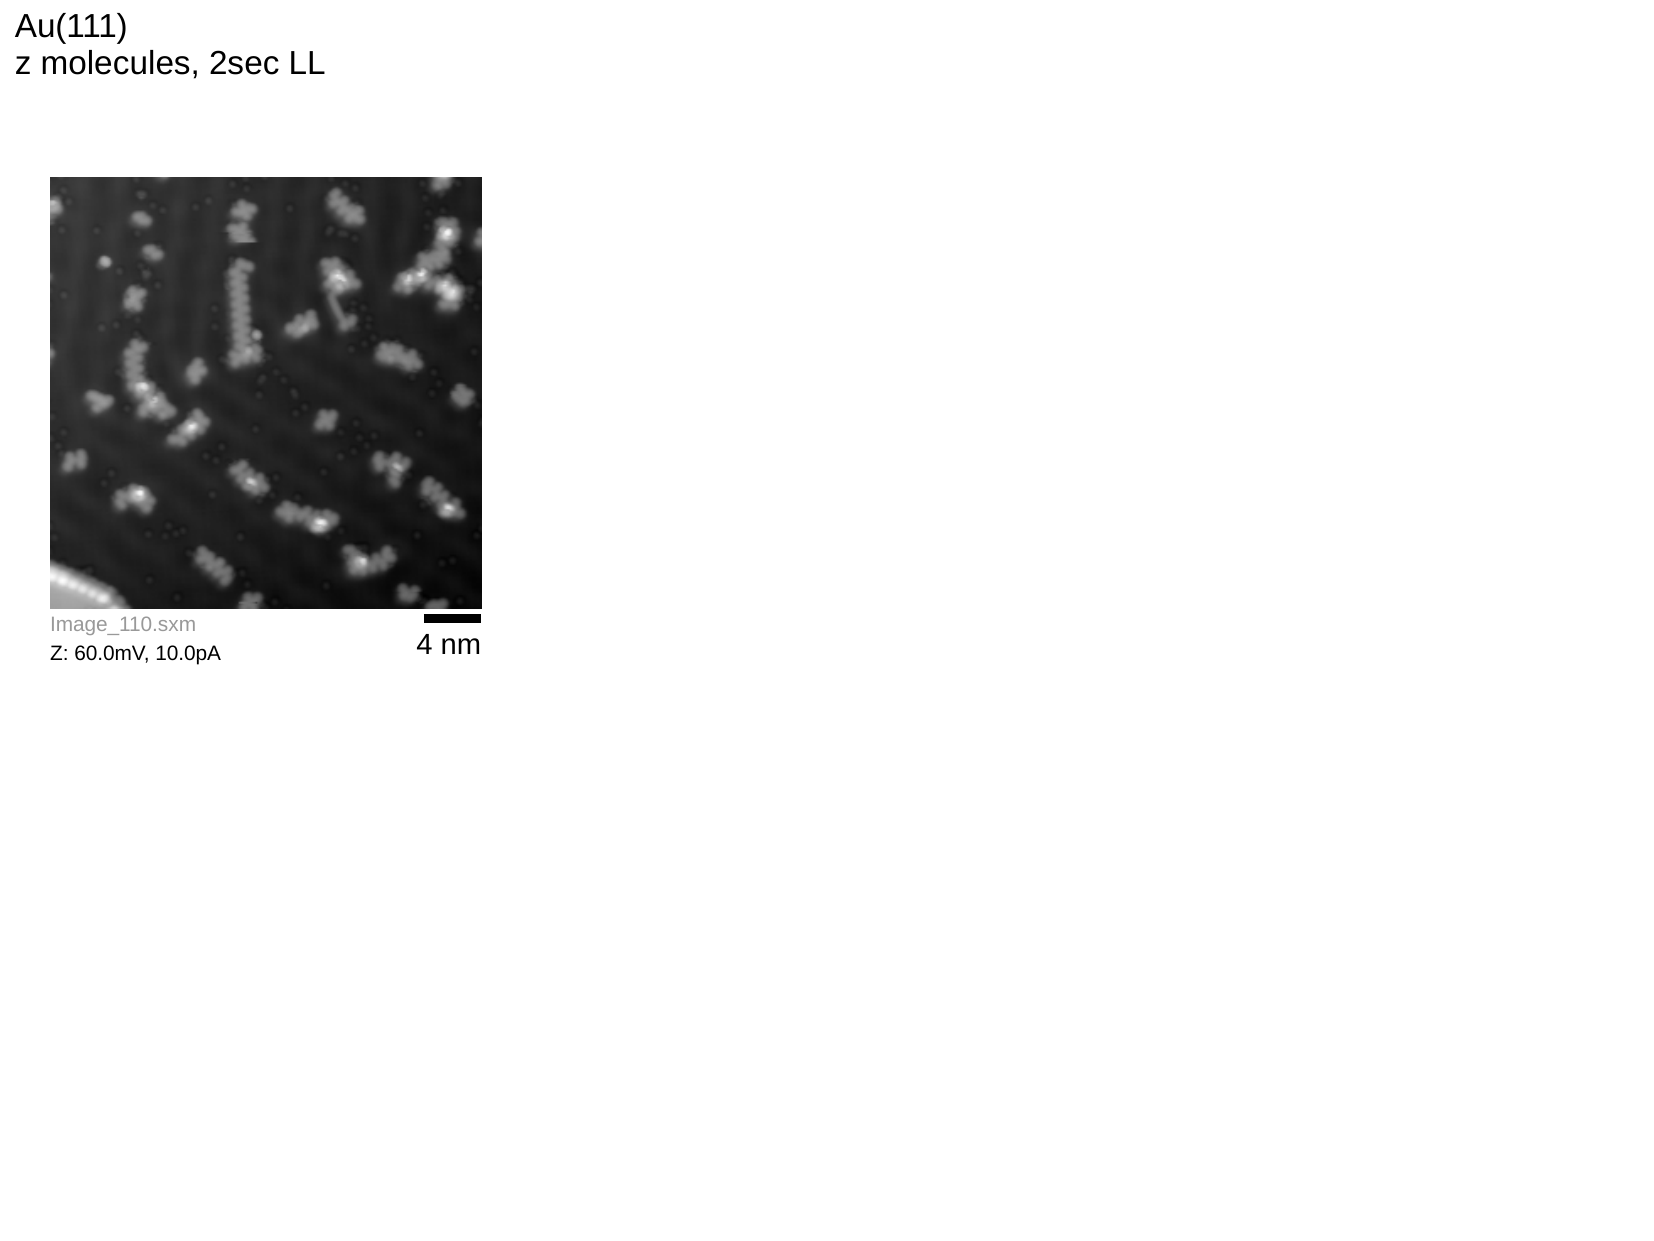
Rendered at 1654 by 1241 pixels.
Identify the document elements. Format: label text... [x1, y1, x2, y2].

text_box 4 nm [265, 628, 482, 662]
text_box Image_110.sxm [50, 612, 482, 637]
text_box Z: 60.0mV, 10.0pA [50, 641, 266, 665]
text_box Au(111) z molecules, 2sec LL [0, 0, 1654, 163]
picture [50, 177, 482, 609]
